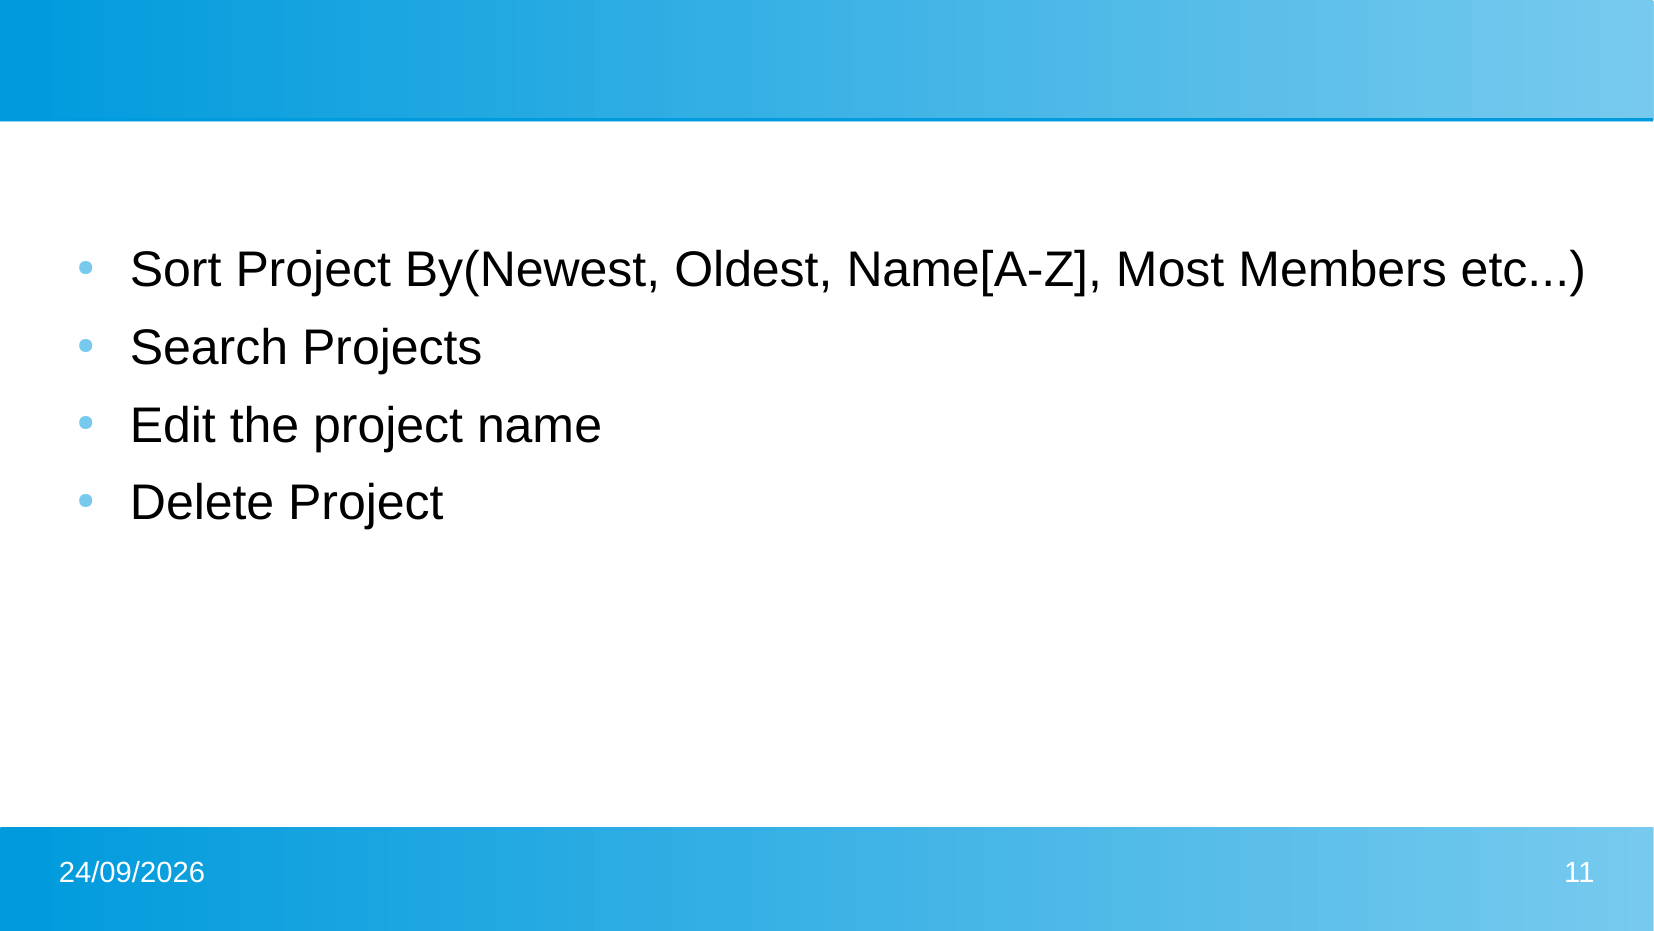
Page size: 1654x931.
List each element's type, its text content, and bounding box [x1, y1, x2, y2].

list Sort Project By(Newest, Oldest, Name[A-Z], Most Members etc...) Search Projects Edit the project name Delete Project [59, 177, 1595, 768]
